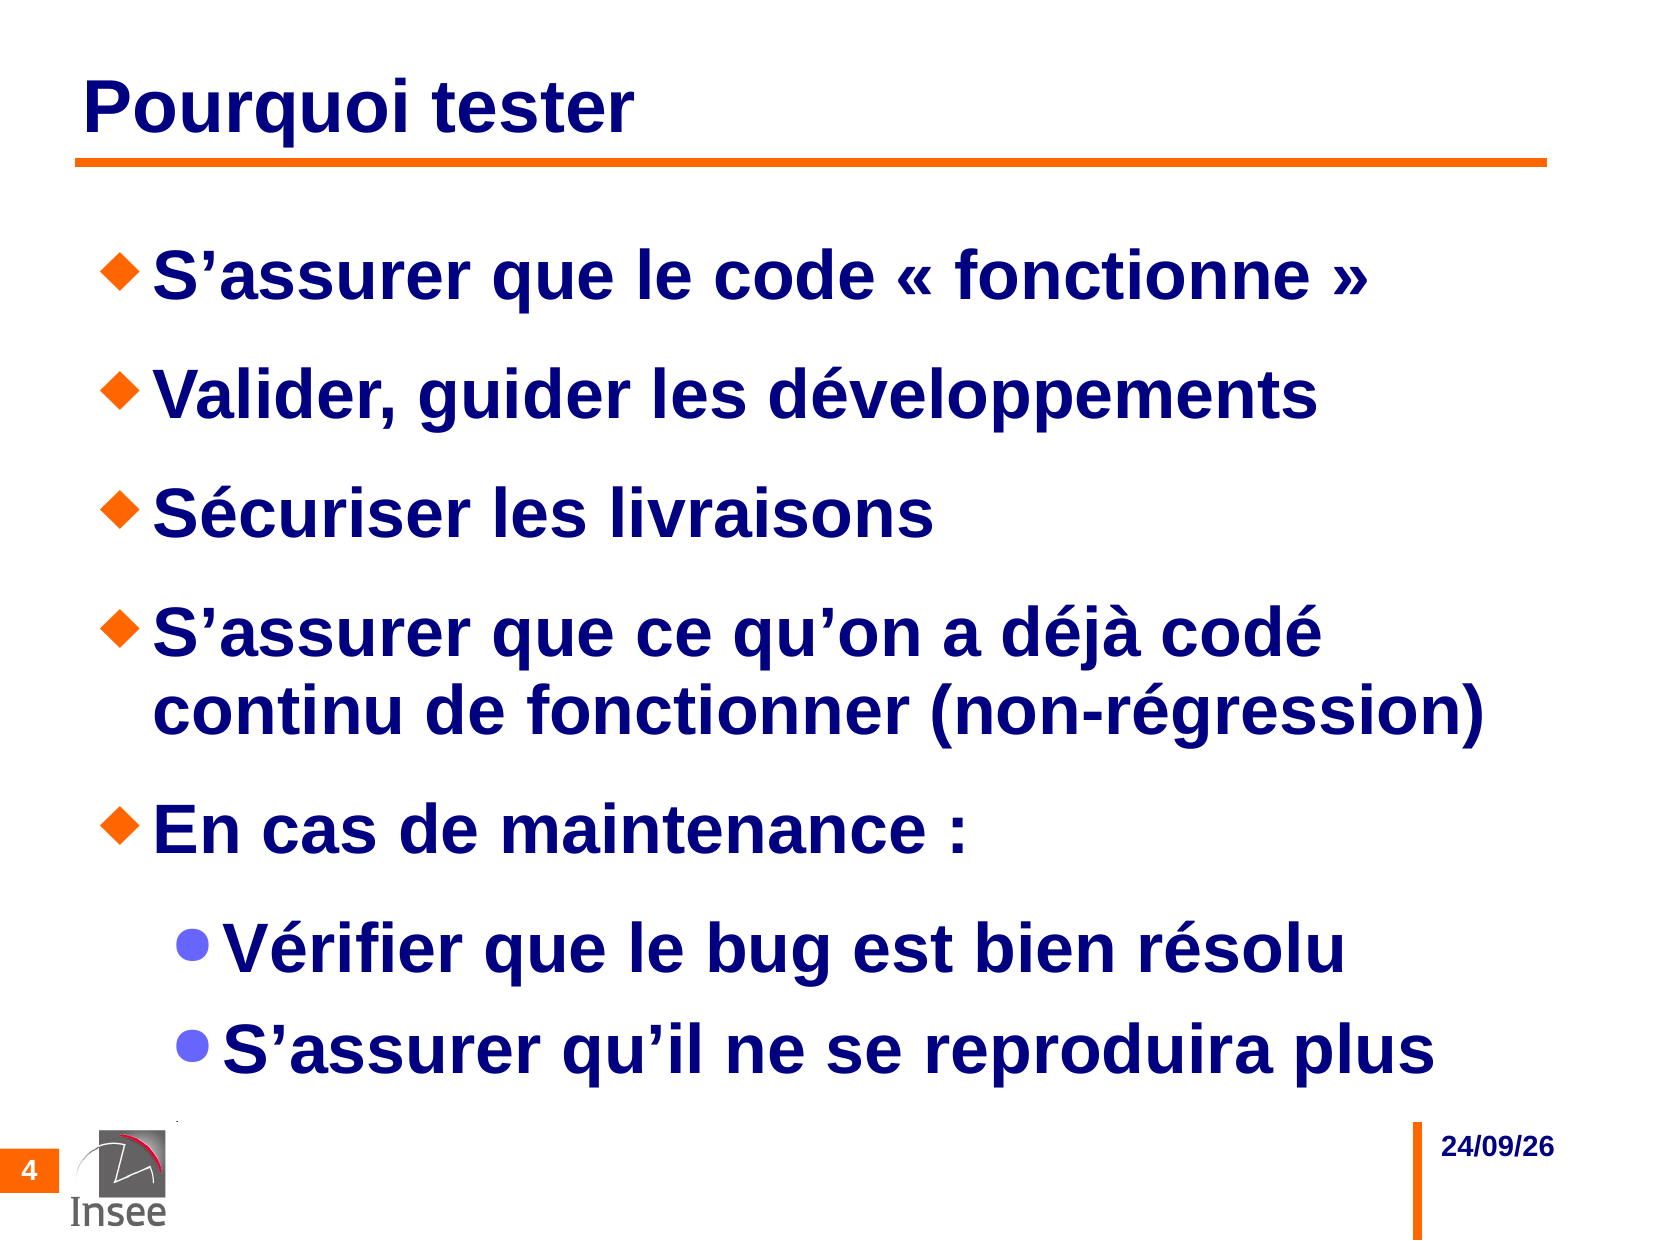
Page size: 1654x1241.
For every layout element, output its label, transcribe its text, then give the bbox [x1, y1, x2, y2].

list S’assurer que le code « fonctionne » Valider, guider les développements Sécuriser les livraisons S’assurer que ce qu’on a déjà codé continu de fonctionner (non-régression) En cas de maintenance : Vérifier que le bug est bien résolu S’assurer qu’il ne se reproduira plus [82, 236, 1571, 1099]
picture [62, 1121, 178, 1241]
title Pourquoi tester [82, 49, 1619, 163]
